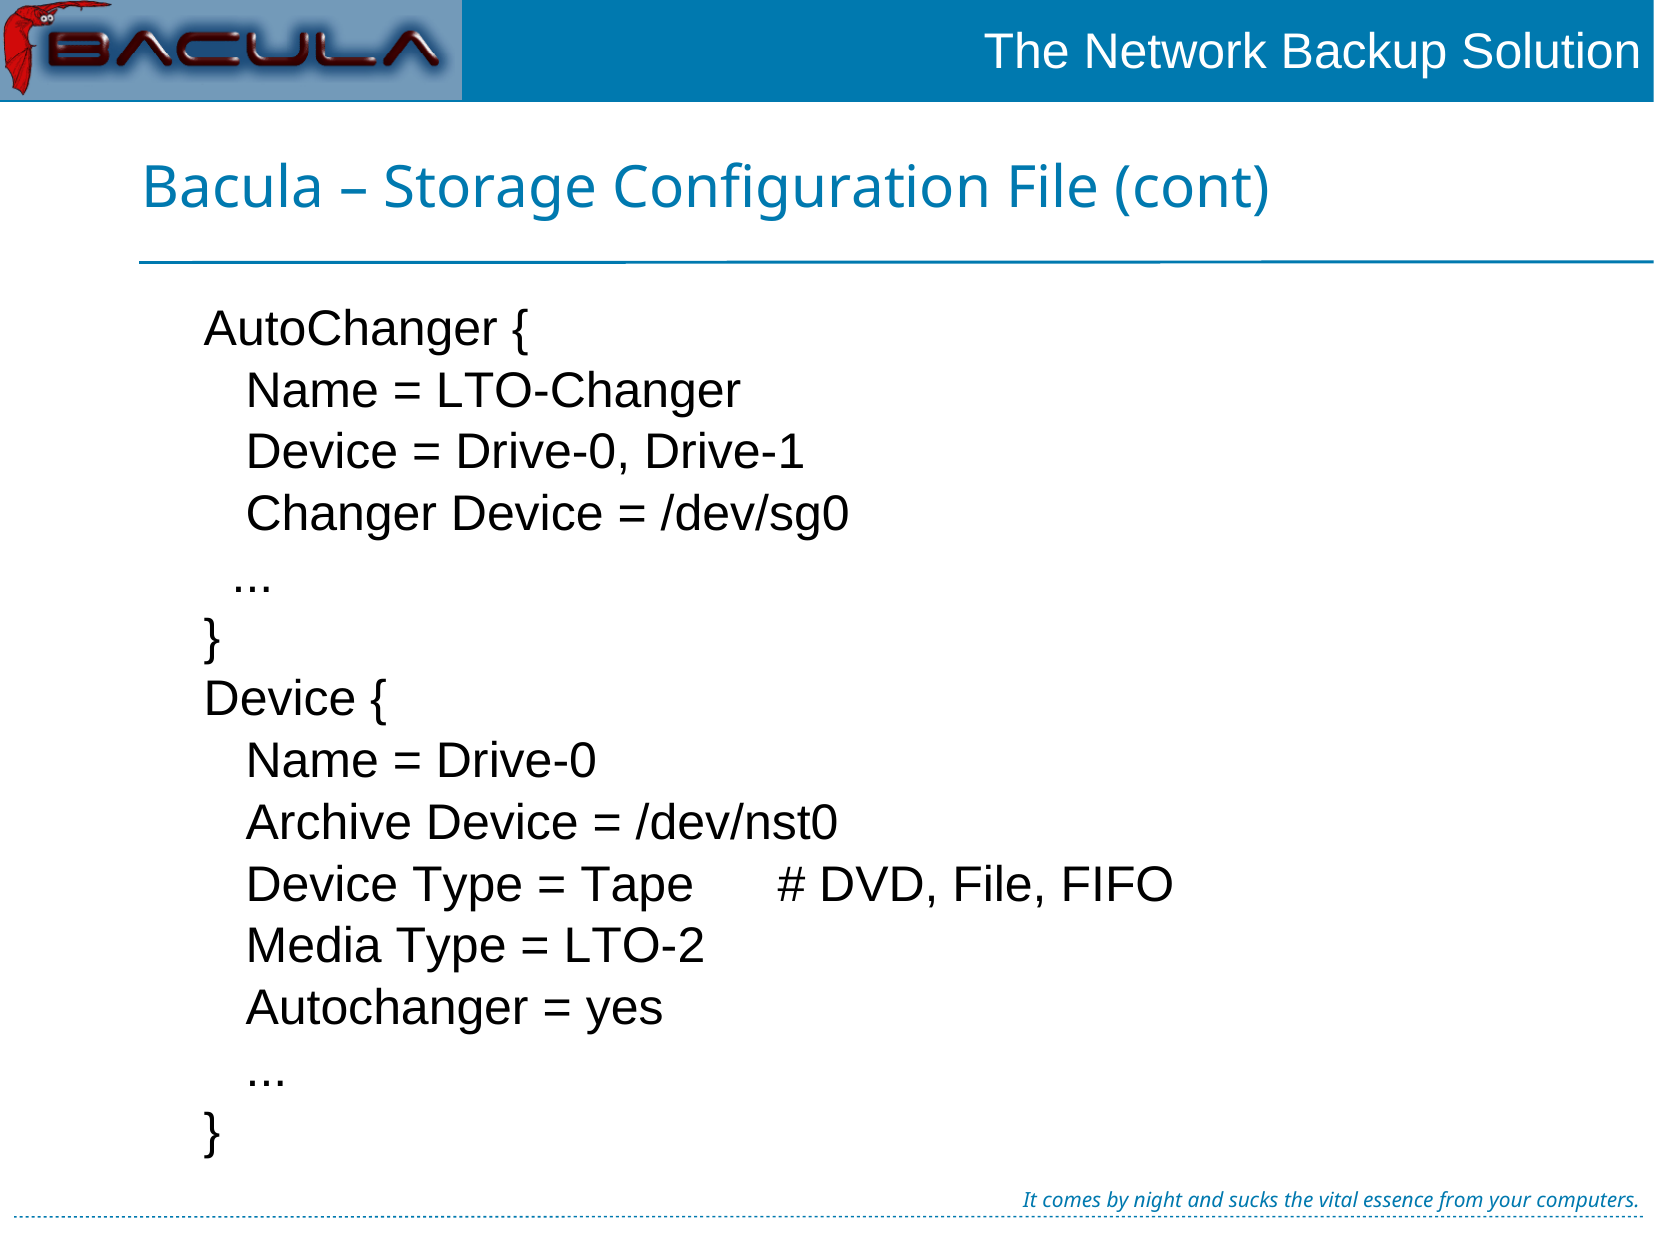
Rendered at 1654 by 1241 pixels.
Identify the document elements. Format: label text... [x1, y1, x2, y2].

list AutoChanger { Name = LTO-Changer Device = Drive-0, Drive-1 Changer Device = /dev/sg0 ... } Device { Name = Drive-0 Archive Device = /dev/nst0 Device Type = Tape # DVD, File, FIFO Media Type = LTO-2 Autochanger = yes ... } [144, 300, 1538, 1241]
picture [0, 0, 461, 99]
title Bacula – Storage Configuration File (cont) [141, 112, 1501, 226]
